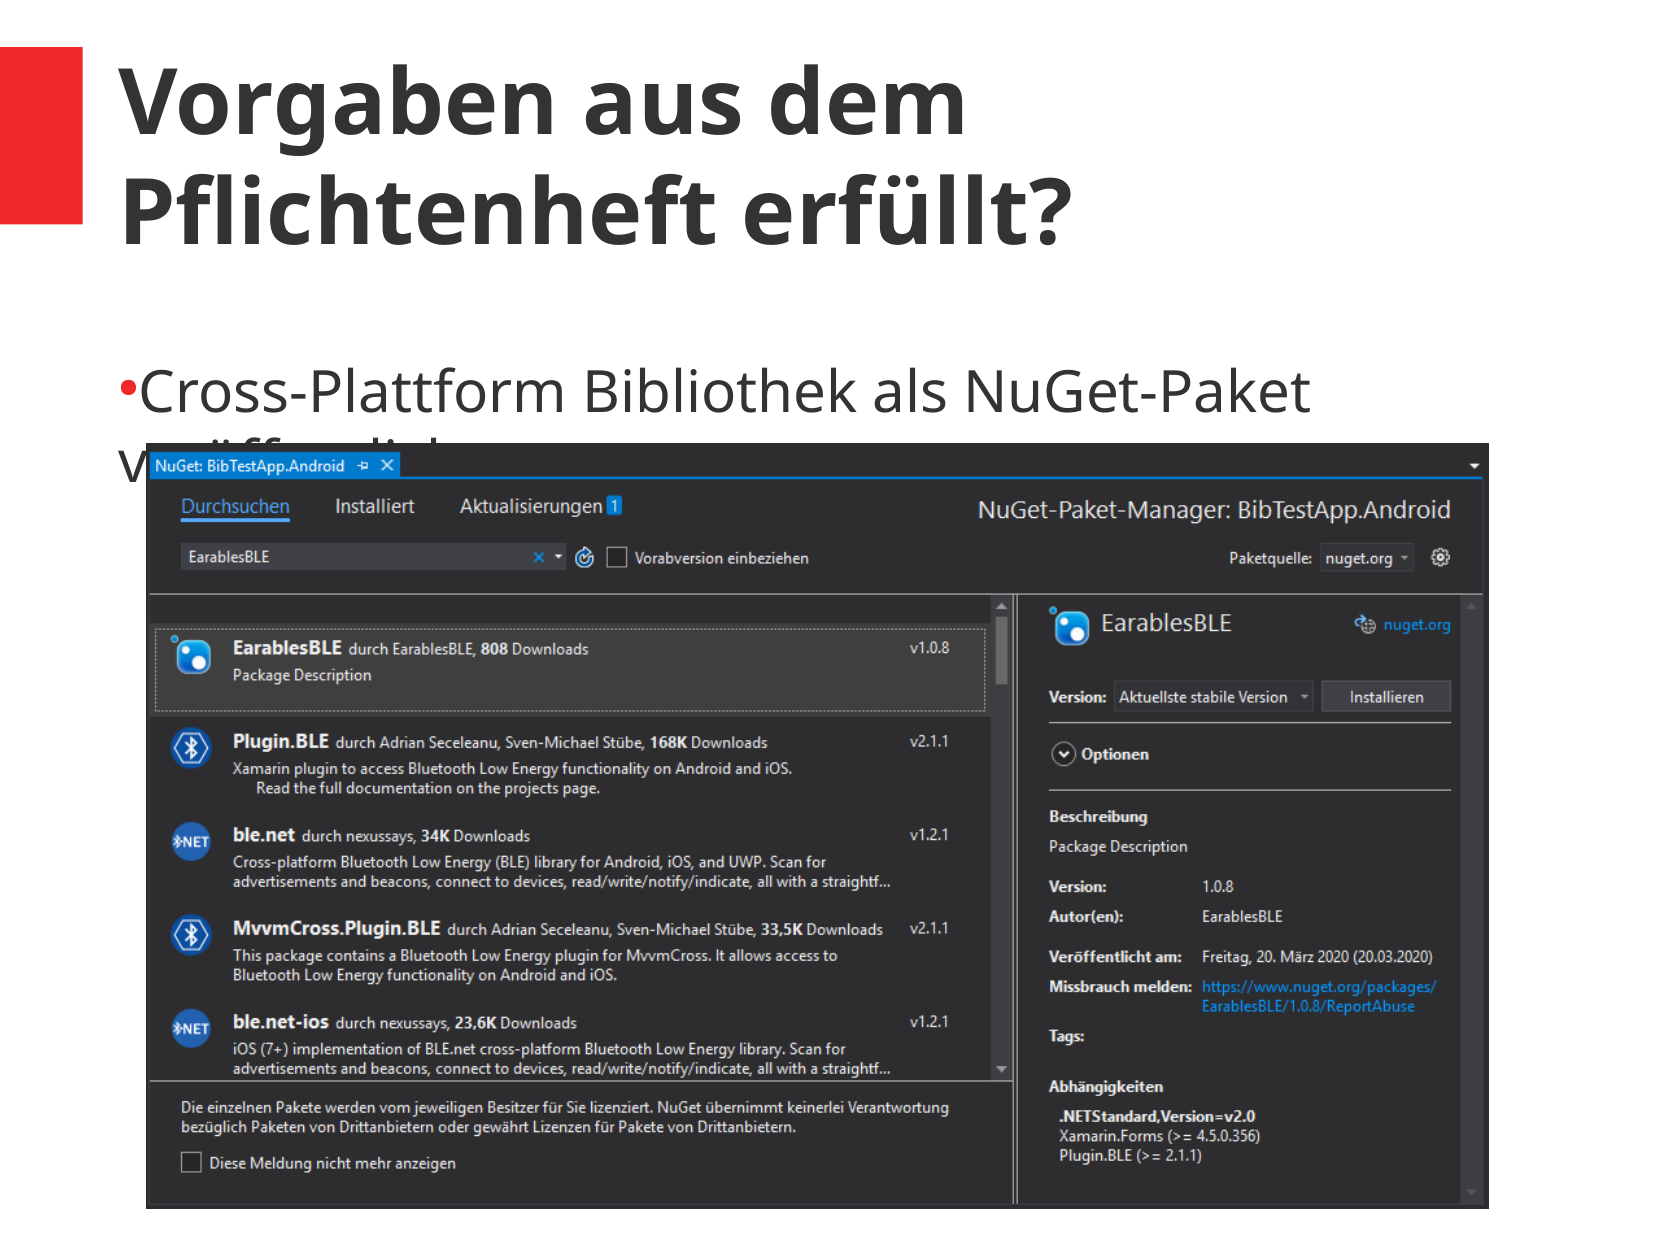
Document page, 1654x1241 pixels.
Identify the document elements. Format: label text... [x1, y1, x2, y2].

title Vorgaben aus dem Pflichtenheft erfüllt? [118, 27, 1571, 278]
text_box / [1185, 1129, 1571, 1216]
list Cross-Plattform Bibliothek als NuGet-Paket veröffentlicht [118, 354, 1536, 1074]
picture [146, 443, 1489, 1209]
